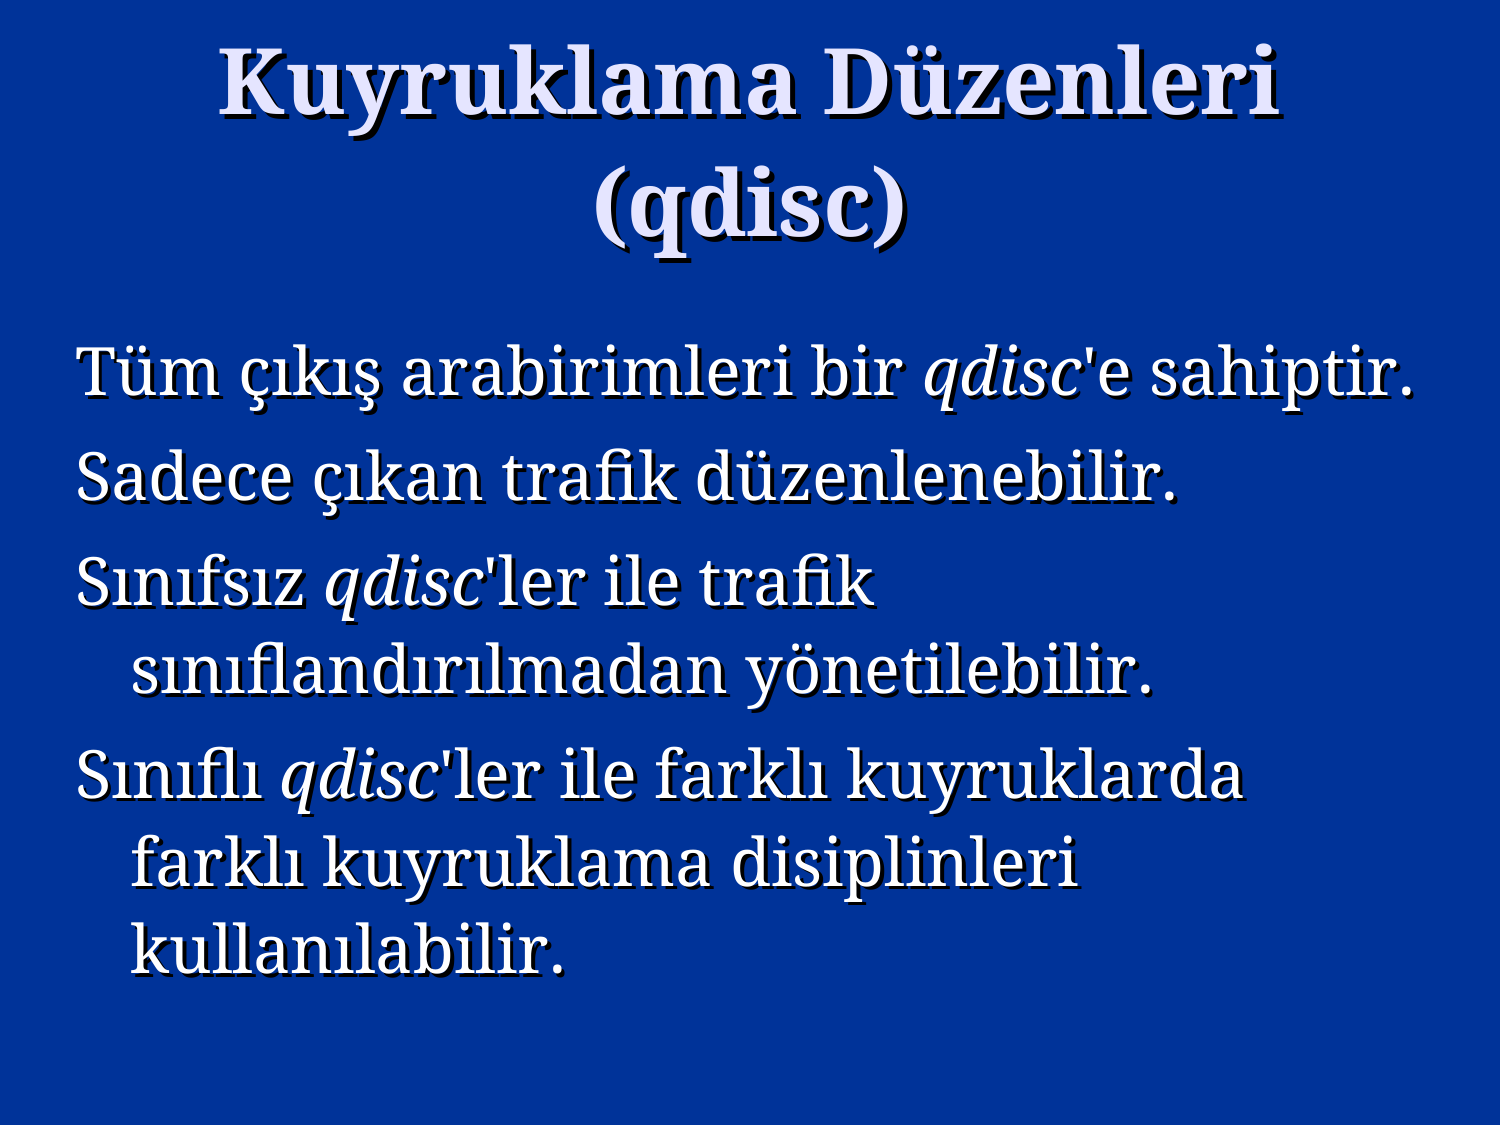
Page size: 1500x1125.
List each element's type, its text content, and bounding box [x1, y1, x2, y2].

list Tüm çıkış arabirimleri bir qdisc'e sahiptir. Sadece çıkan trafik düzenlenebilir. Sınıfsız qdisc'ler ile trafik sınıflandırılmadan yönetilebilir. Sınıflı qdisc'ler ile farklı kuyruklarda farklı kuyruklama disiplinleri kullanılabilir. [75, 324, 1426, 1006]
title Kuyruklama Düzenleri (qdisc) [75, 30, 1426, 247]
